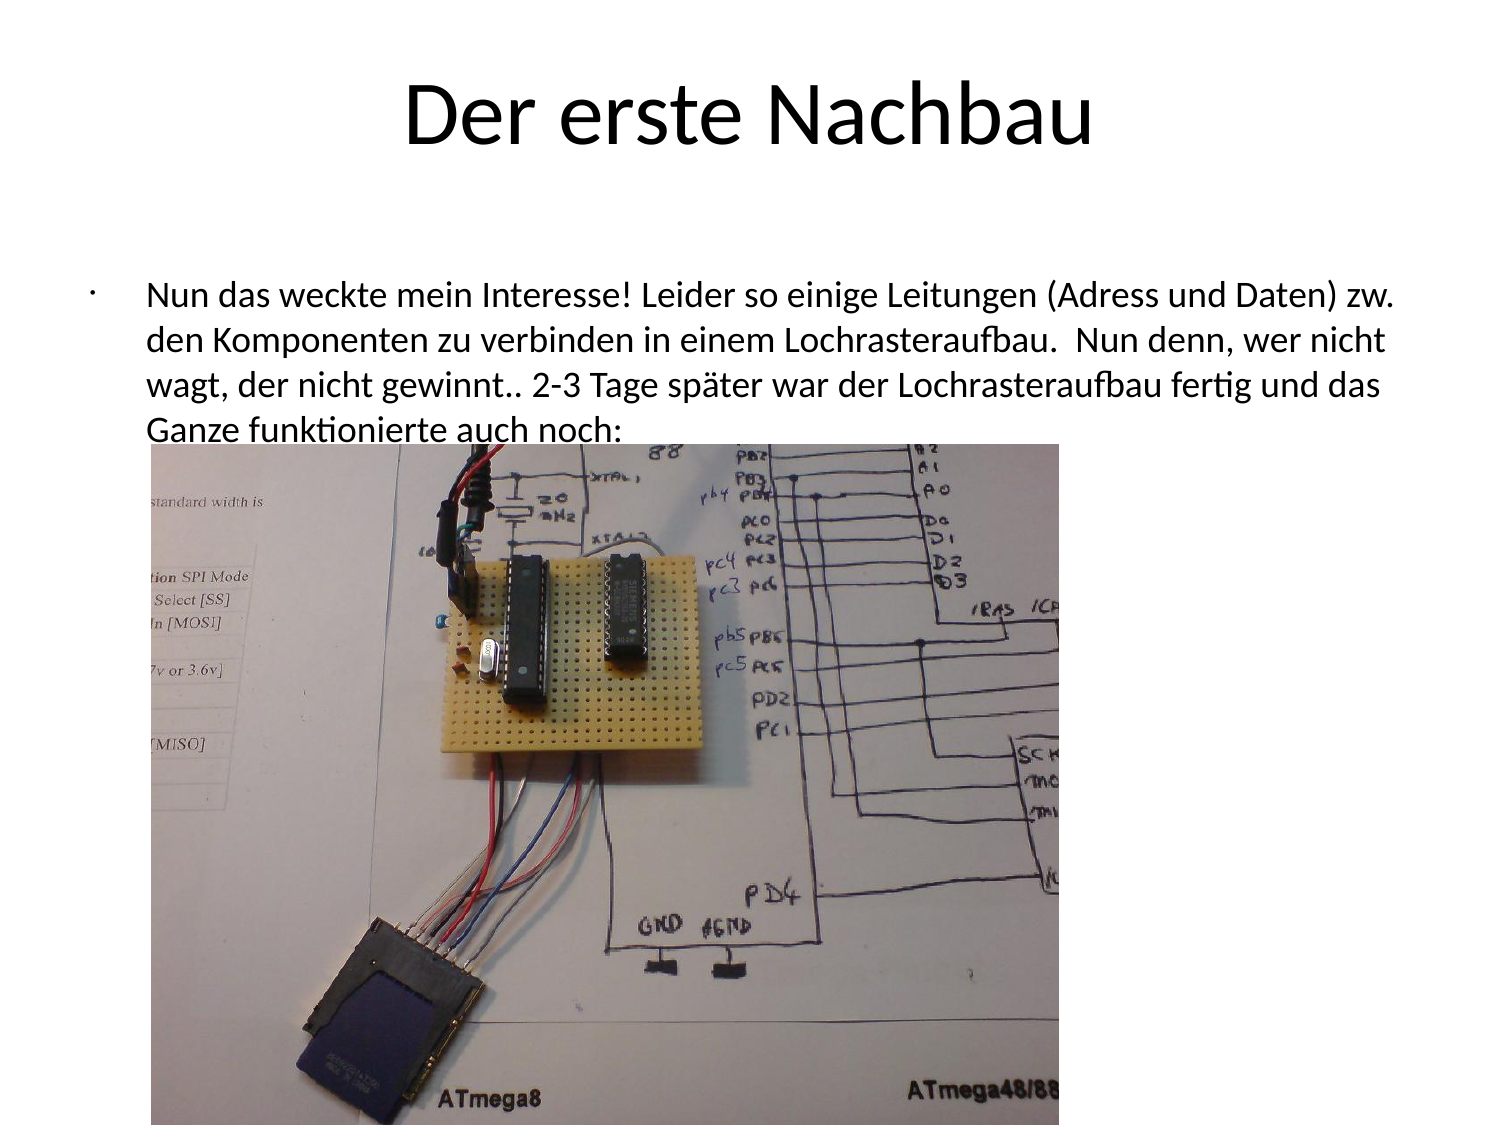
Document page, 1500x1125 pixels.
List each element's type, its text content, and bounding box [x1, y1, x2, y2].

list Nun das weckte mein Interesse! Leider so einige Leitungen (Adress und Daten) zw. den Komponenten zu verbinden in einem Lochrasteraufbau. Nun denn, wer nicht wagt, der nicht gewinnt.. 2-3 Tage später war der Lochrasteraufbau fertig und das Ganze funktionierte auch noch: [75, 262, 1425, 1005]
picture [151, 444, 1059, 1125]
title Der erste Nachbau [75, 45, 1425, 233]
